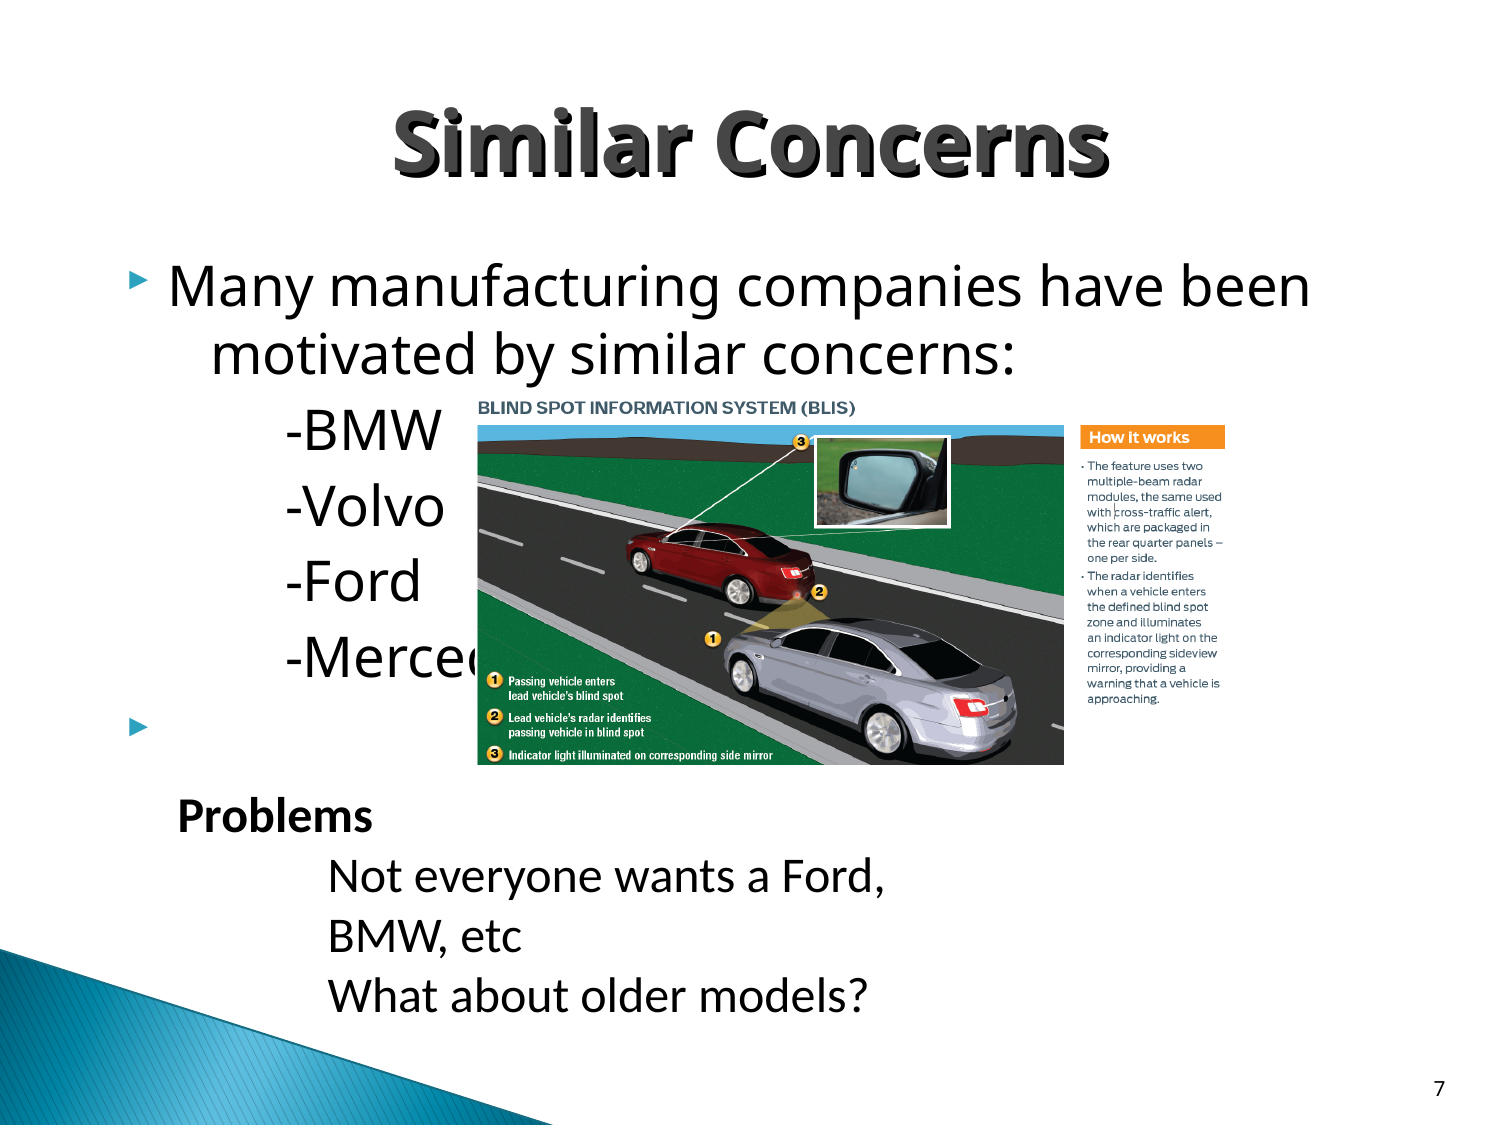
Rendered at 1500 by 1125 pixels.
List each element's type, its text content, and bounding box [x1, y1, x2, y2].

title Similar Concerns [75, 45, 1426, 233]
text_box [1418, 1051, 1479, 1112]
picture [474, 399, 1225, 765]
list Many manufacturing companies have been motivated by similar concerns: -BMW -Volvo -Ford -Mercedes [75, 243, 1426, 986]
text_box Problems Not everyone wants a Ford, BMW, etc What about older models? [163, 775, 913, 1030]
